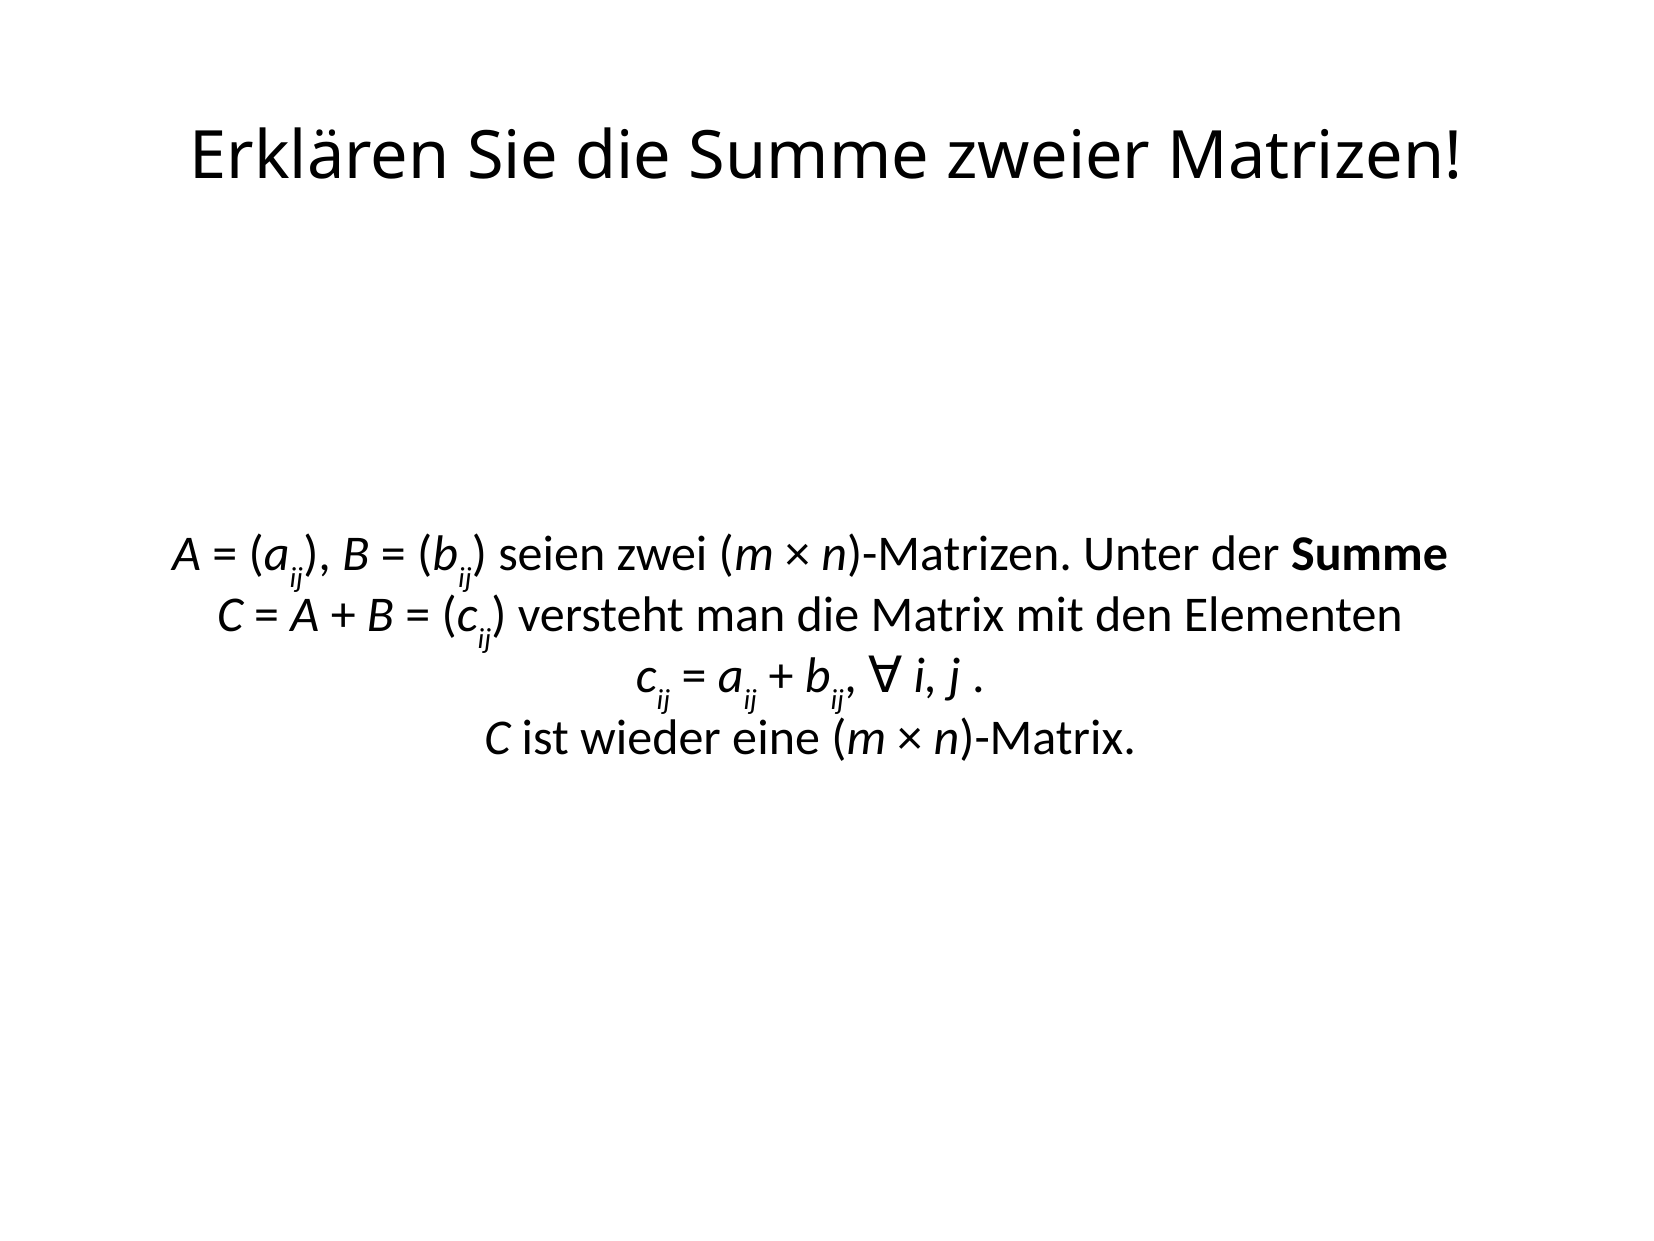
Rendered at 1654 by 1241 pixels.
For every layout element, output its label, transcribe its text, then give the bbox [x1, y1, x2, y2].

title Erklären Sie die Summe zweier Matrizen! [82, 49, 1571, 257]
subtitle A = (aij), B = (bij) seien zwei (m × n)-Matrizen. Unter der Summe C = A + B = (cij) versteht man die Matrix mit den Elementen cij = aij + bij, ∀ i, j . C ist wieder eine (m × n)-Matrix. [82, 290, 1538, 1010]
